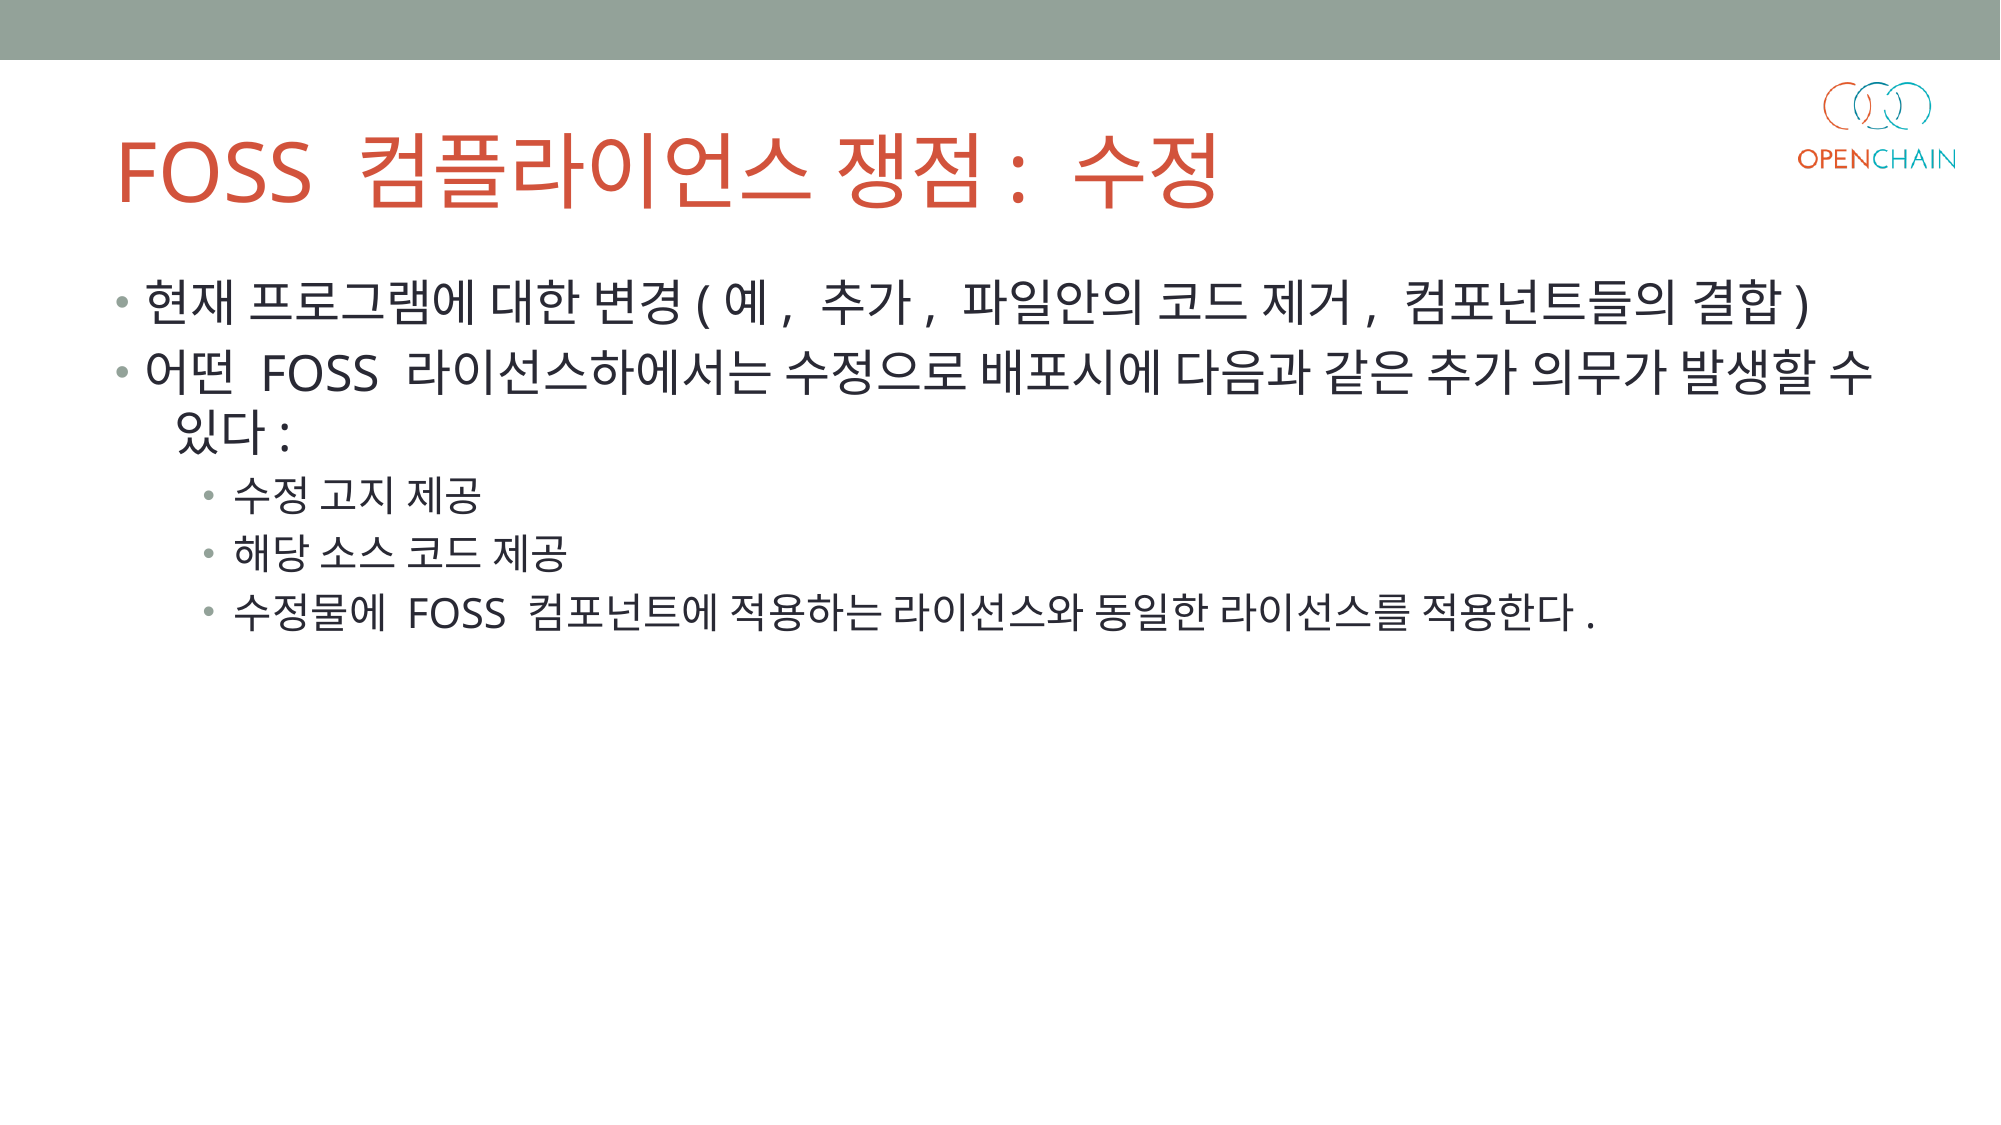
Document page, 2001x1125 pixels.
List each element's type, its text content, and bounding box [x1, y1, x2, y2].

title FOSS 컴플라이언스 쟁점: 수정 [99, 87, 1900, 251]
list 현재 프로그램에 대한 변경(예, 추가, 파일안의 코드 제거, 컴포넌트들의 결합) 어떤 FOSS 라이선스하에서는 수정으로 배포시에 다음과 같은 추가 의무가 발생할 수 있다: 수정 고지 제공 해당 소스 코드 제공 수정물에 FOSS 컴포넌트에 적용하는 라이선스와 동일한 라이선스를 적용한다. [99, 263, 1900, 1064]
